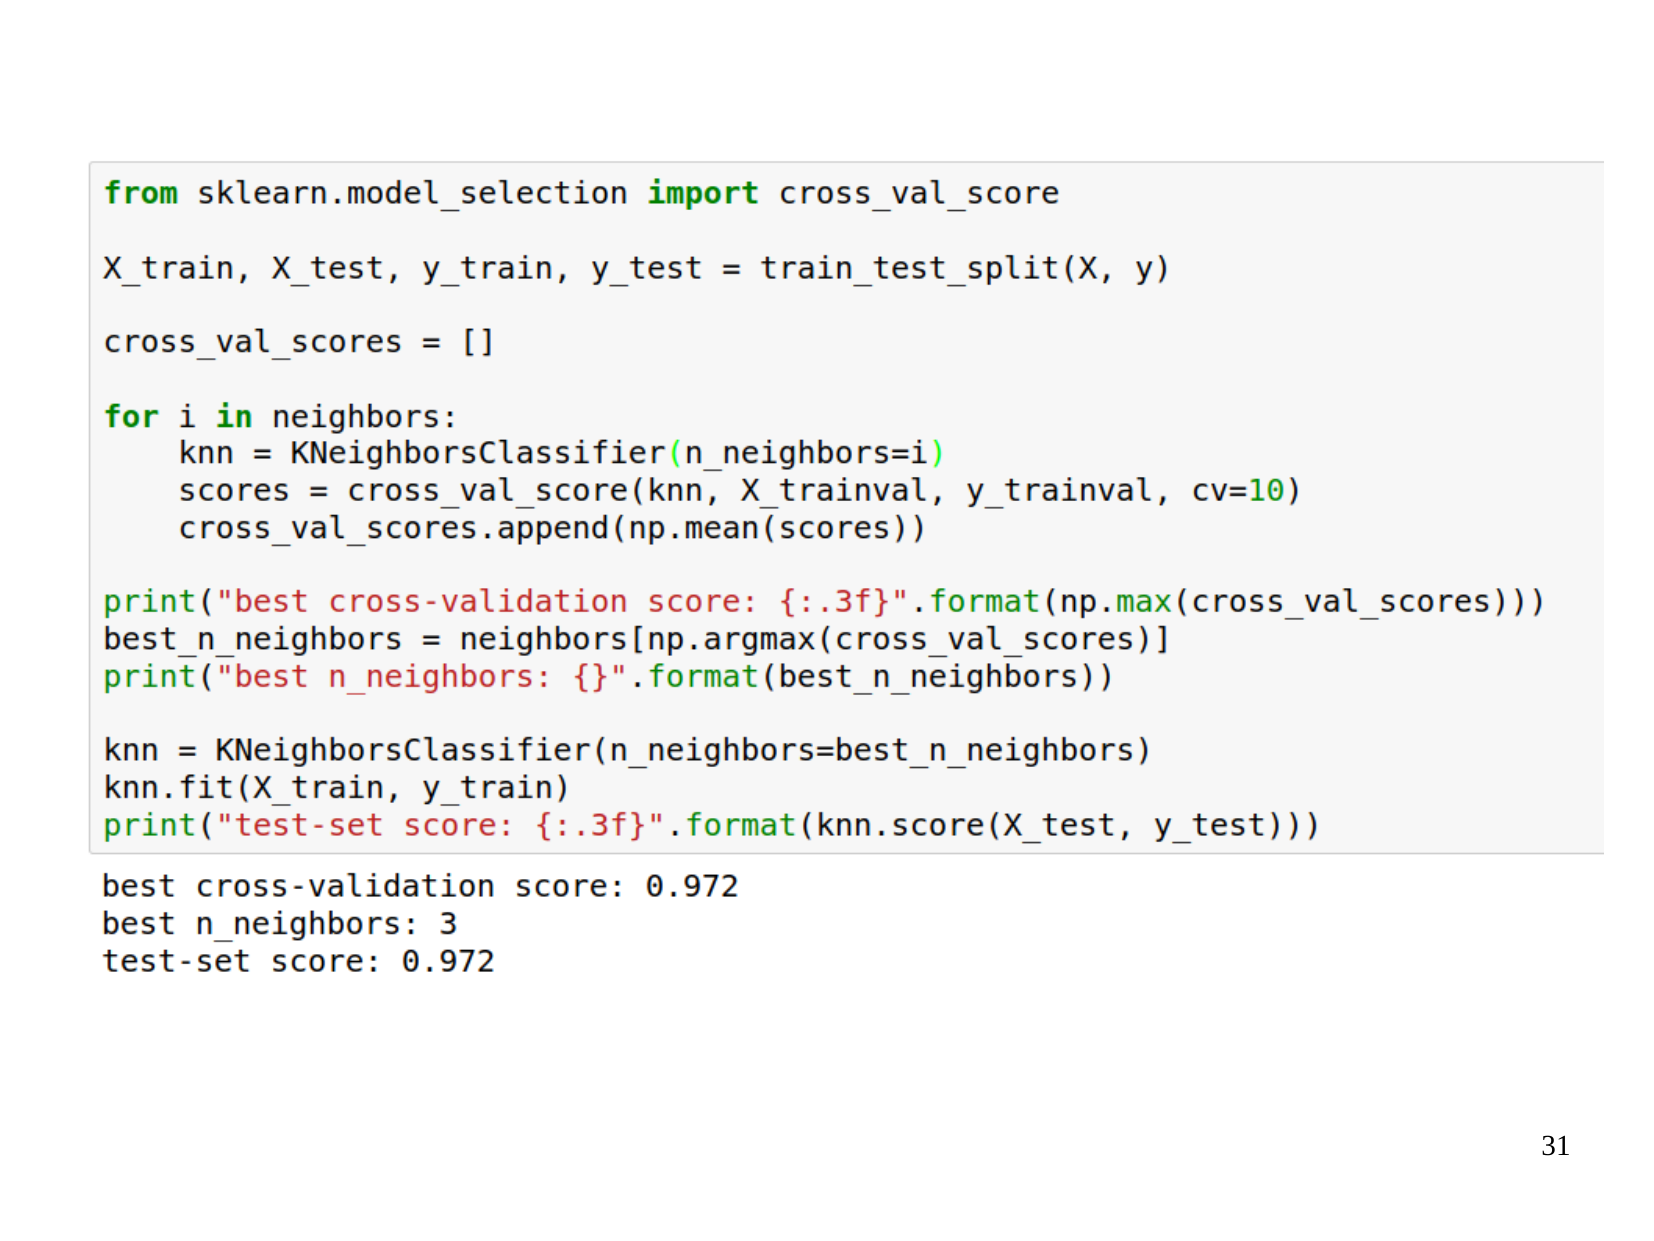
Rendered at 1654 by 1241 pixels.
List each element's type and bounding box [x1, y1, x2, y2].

picture [75, 149, 1604, 986]
